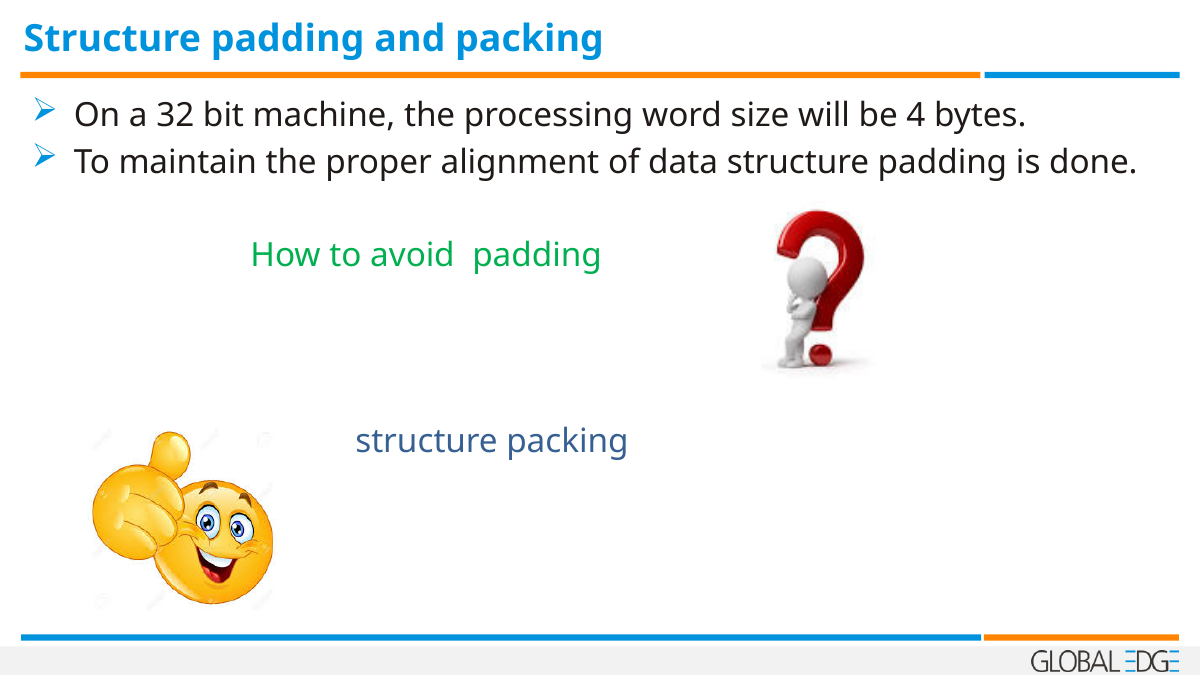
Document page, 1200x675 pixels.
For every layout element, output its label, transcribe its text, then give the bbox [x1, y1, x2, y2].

list On a 32 bit machine, the processing word size will be 4 bytes. To maintain the proper alignment of data structure padding is done. How to avoid padding structure packing [20, 87, 1179, 628]
picture [1031, 650, 1179, 672]
title Structure padding and packing [12, 9, 1088, 63]
picture [87, 424, 278, 611]
picture [749, 199, 880, 389]
